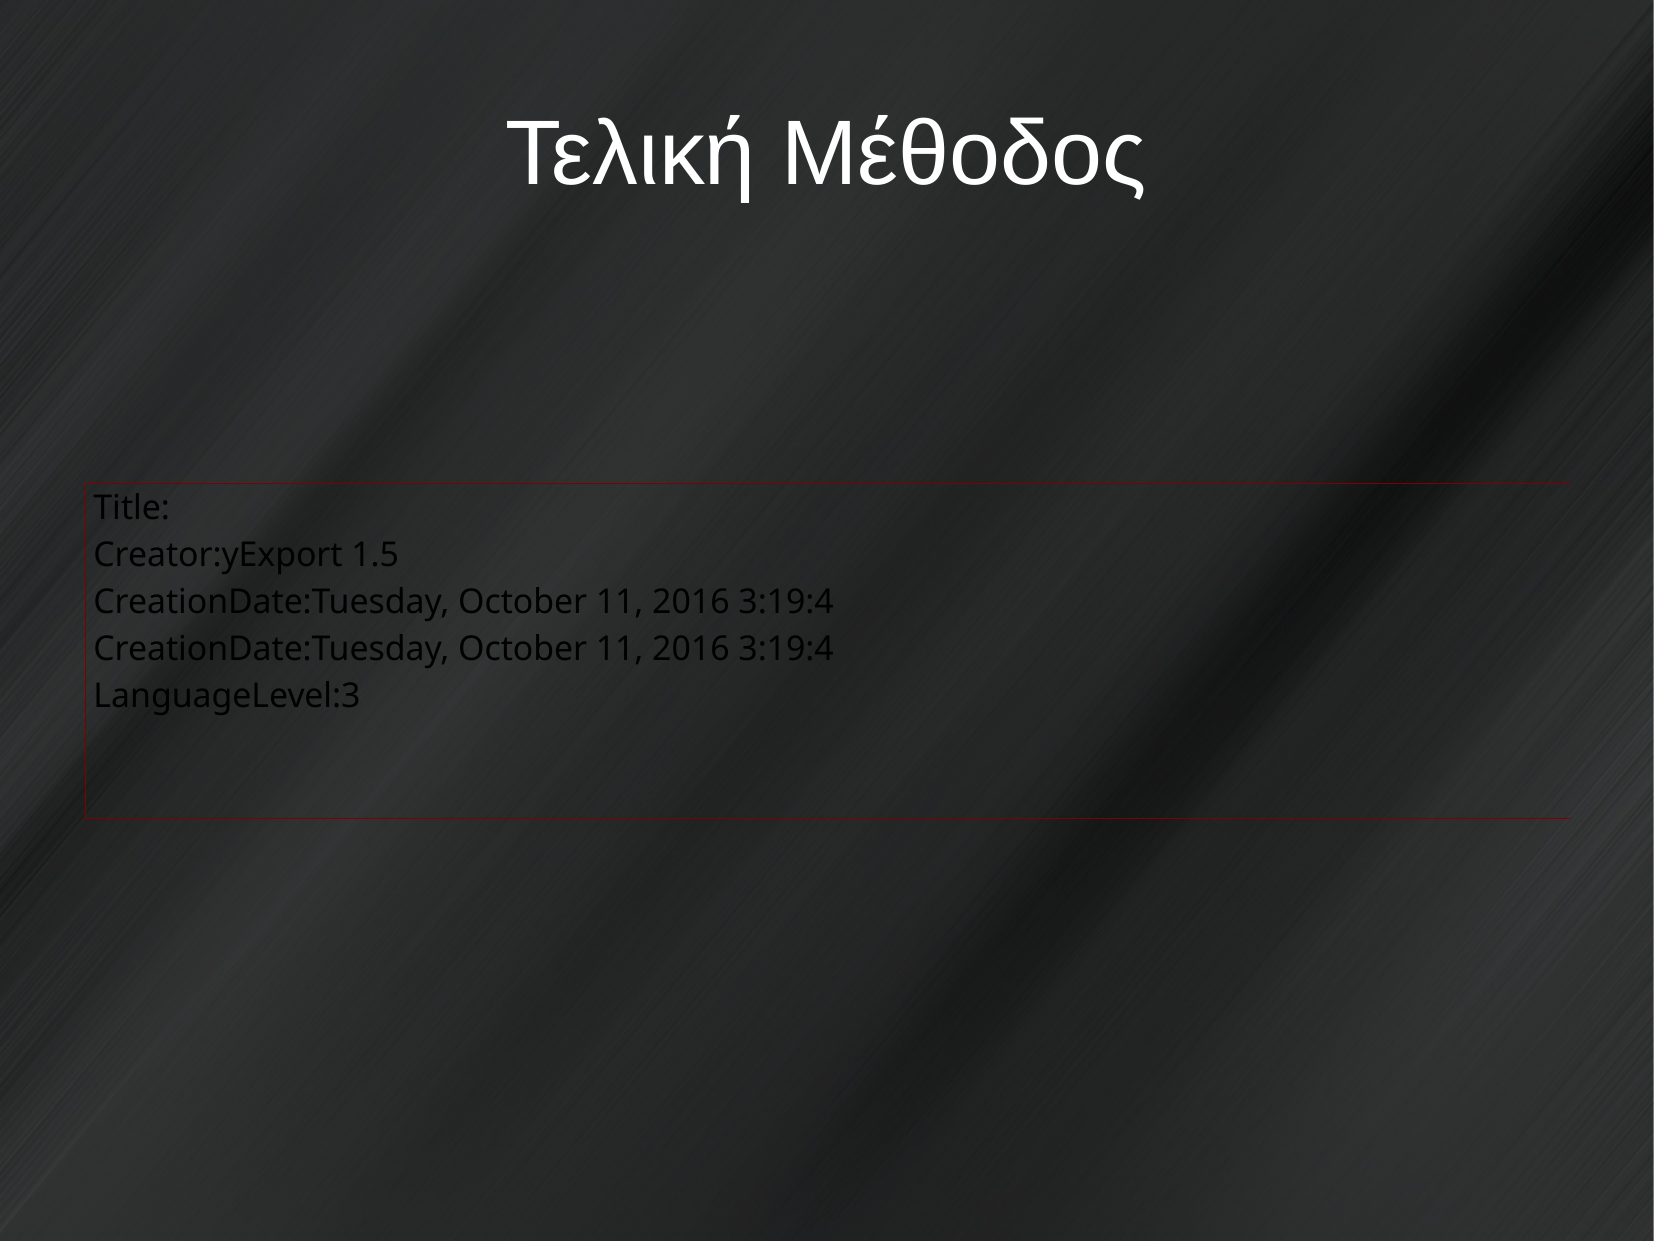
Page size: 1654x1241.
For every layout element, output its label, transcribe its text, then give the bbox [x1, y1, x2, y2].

picture [0, 0, 1654, 1241]
title Τελική Μέθοδος [82, 49, 1571, 257]
